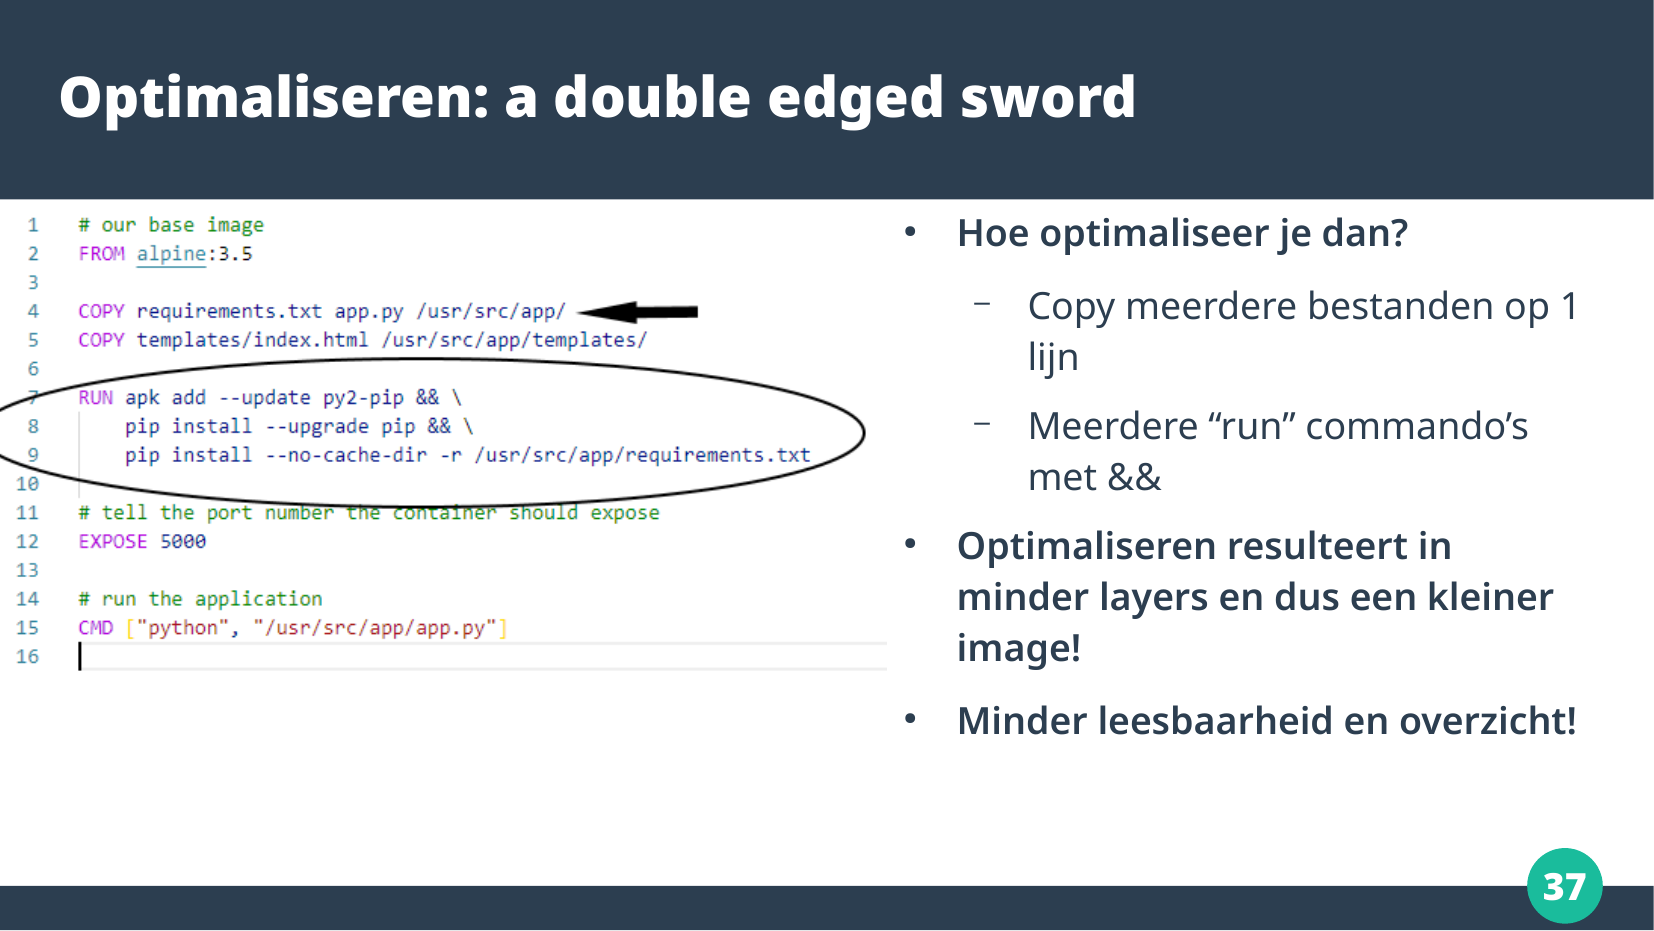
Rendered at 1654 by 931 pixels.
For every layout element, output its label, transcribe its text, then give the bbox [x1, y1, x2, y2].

picture [0, 206, 887, 680]
title Optimaliseren: a double edged sword [59, 37, 1595, 156]
list Hoe optimaliseer je dan? Copy meerdere bestanden op 1 lijn Meerdere “run” commando’s met && Optimaliseren resulteert in minder layers en dus een kleiner image! Minder leesbaarheid en overzicht! [885, 206, 1595, 864]
